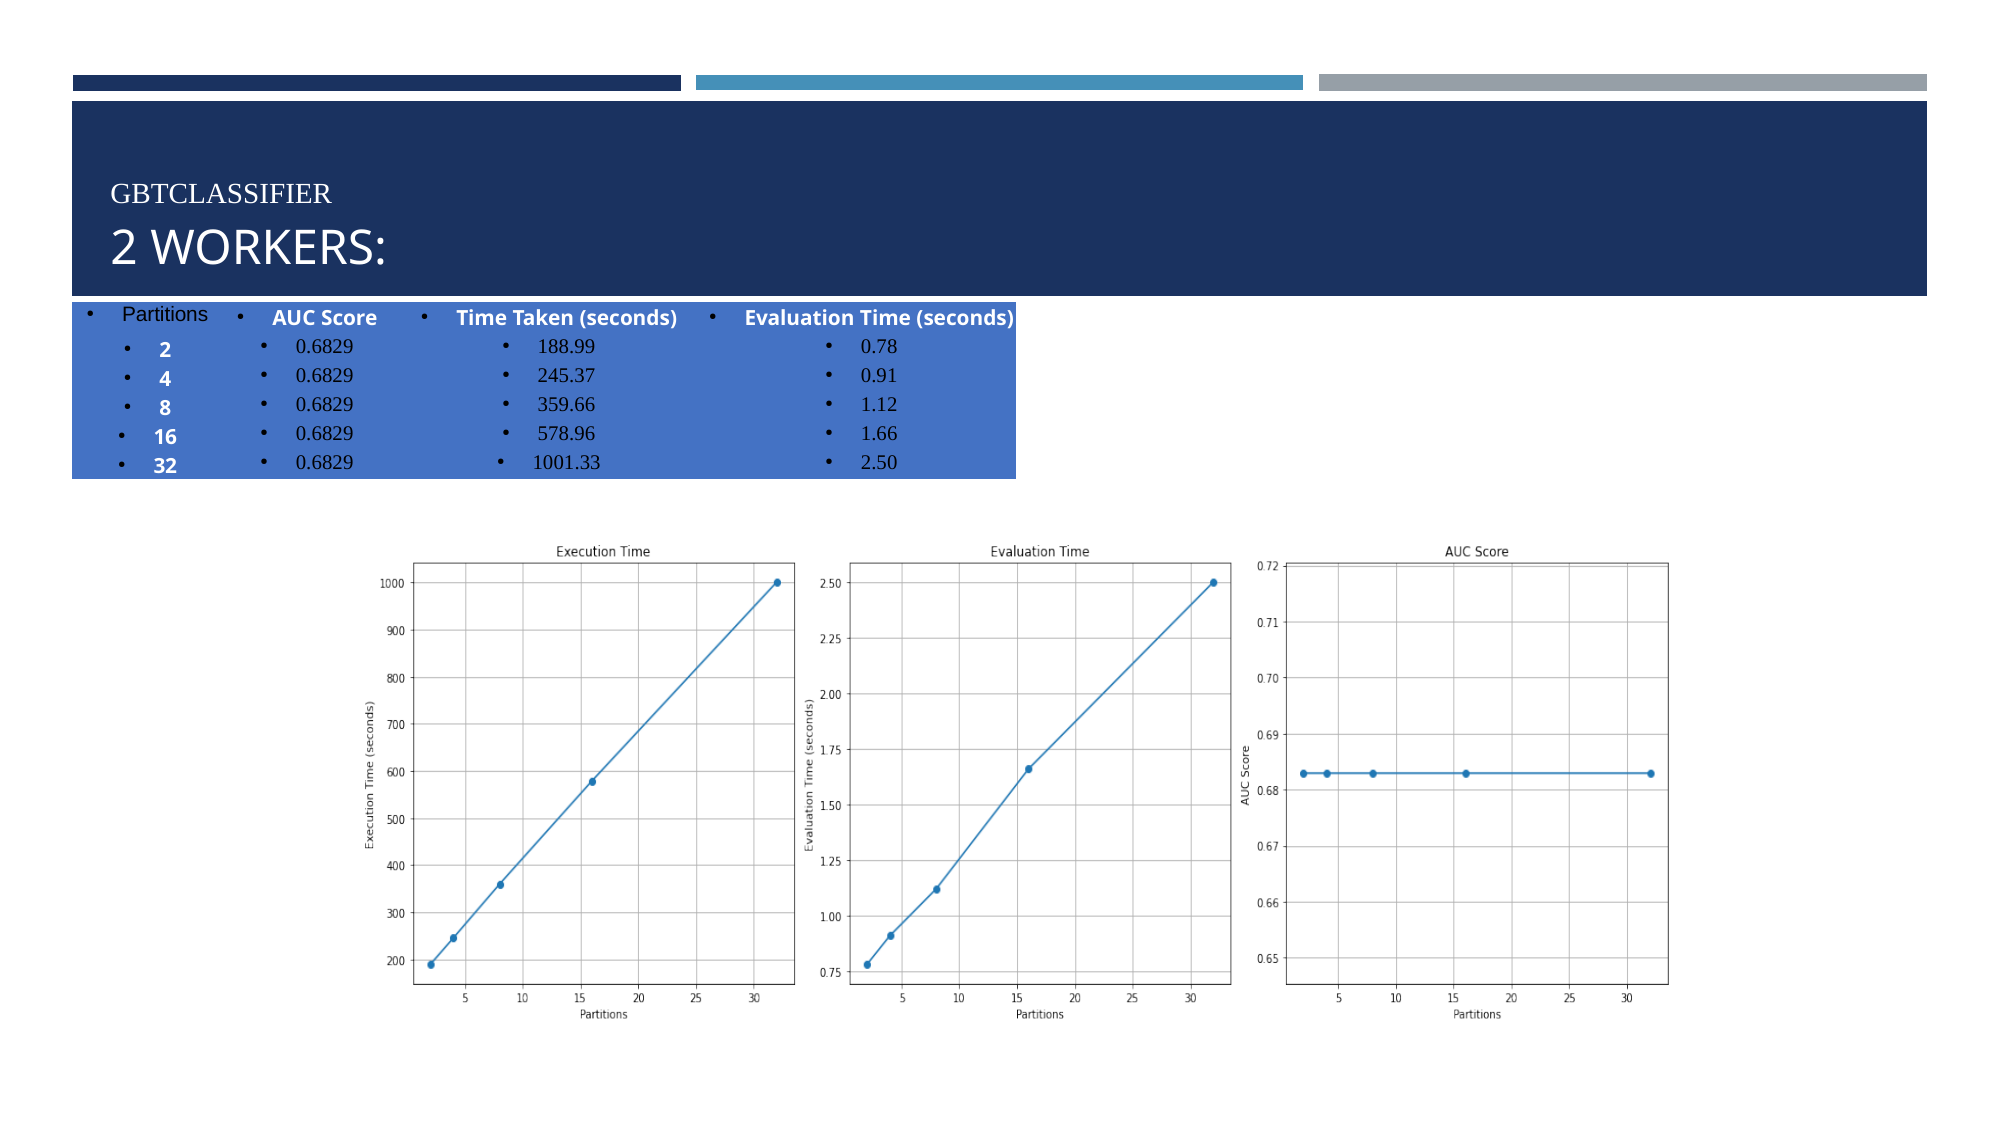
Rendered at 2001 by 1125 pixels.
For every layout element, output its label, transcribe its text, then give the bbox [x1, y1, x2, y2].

table_cell 0.91 [707, 364, 1016, 392]
table_cell 8 [72, 392, 223, 421]
table_cell 359.66 [391, 392, 707, 421]
table_cell 2.50 [707, 450, 1016, 479]
title GBTClassifier 2 workers: [95, 115, 1905, 282]
table_cell 16 [72, 421, 223, 450]
picture [358, 537, 1674, 1028]
table_cell 4 [72, 364, 223, 392]
table_cell 0.6829 [223, 392, 391, 421]
table_cell 0.6829 [223, 421, 391, 450]
table_cell 0.78 [707, 335, 1016, 364]
table_cell 245.37 [391, 364, 707, 392]
table_header Partitions [72, 302, 223, 335]
table_cell 188.99 [391, 335, 707, 364]
table_cell 32 [72, 450, 223, 479]
table_cell 1001.33 [391, 450, 707, 479]
table_header Time Taken (seconds) [391, 302, 707, 335]
table_cell 1.12 [707, 392, 1016, 421]
table_cell 0.6829 [223, 450, 391, 479]
table_header Evaluation Time (seconds) [707, 302, 1016, 335]
table_cell 578.96 [391, 421, 707, 450]
table_header AUC Score [223, 302, 391, 335]
table_cell 0.6829 [223, 335, 391, 364]
table_cell 2 [72, 335, 223, 364]
table_cell 1.66 [707, 421, 1016, 450]
table_cell 0.6829 [223, 364, 391, 392]
